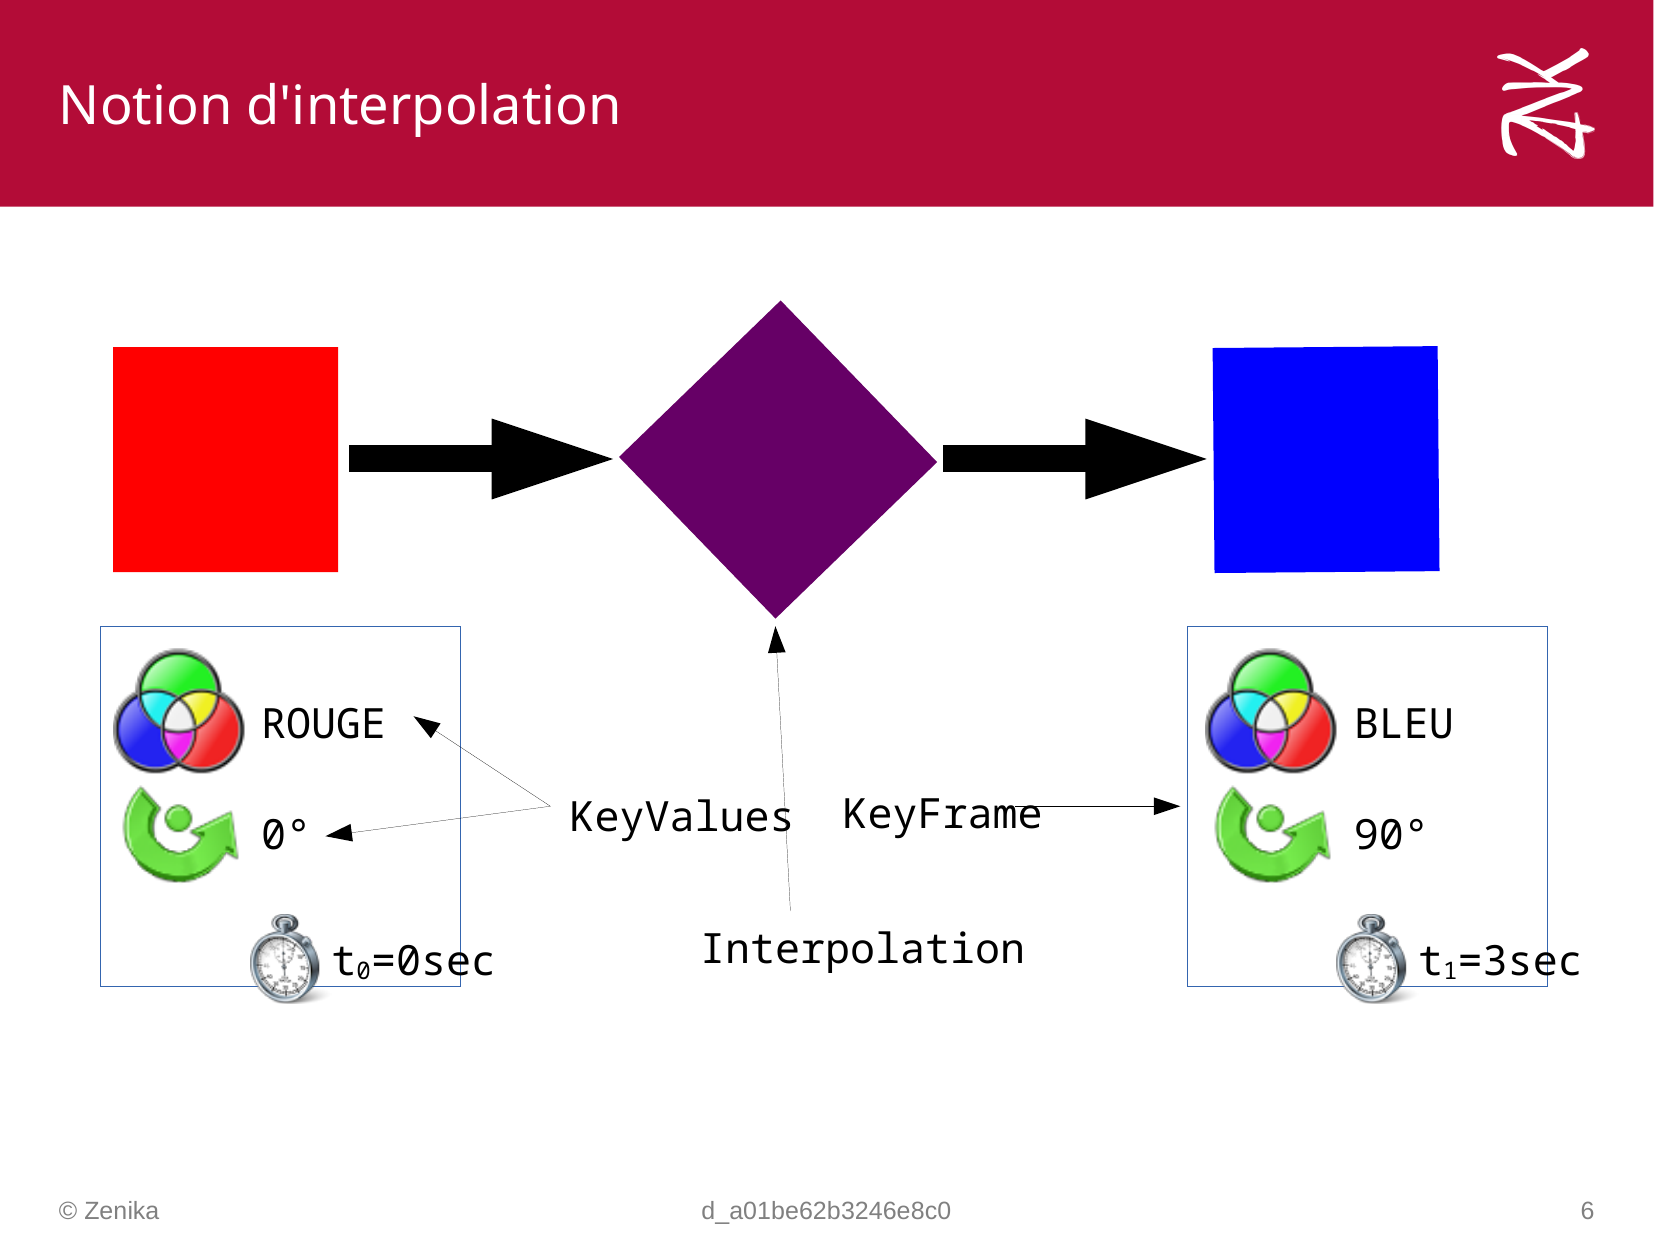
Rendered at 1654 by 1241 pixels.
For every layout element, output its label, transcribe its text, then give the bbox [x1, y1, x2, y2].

text_box KeyValues [554, 779, 774, 837]
title Notion d'interpolation [59, 29, 1595, 178]
picture [242, 914, 332, 1004]
text_box BLEU [1338, 686, 1453, 744]
text_box [1212, 346, 1440, 574]
picture [1328, 914, 1419, 1004]
text_box t0=0sec [316, 923, 485, 996]
picture [113, 647, 247, 893]
text_box [113, 347, 339, 573]
picture [1205, 647, 1339, 893]
text_box t1=3sec [1403, 923, 1572, 996]
text_box [619, 300, 938, 619]
text_box ROUGE [246, 686, 382, 744]
text_box 90° [1338, 797, 1432, 855]
text_box Interpolation [685, 911, 989, 969]
text_box KeyFrame [828, 776, 1026, 834]
text_box 0° [246, 797, 319, 855]
